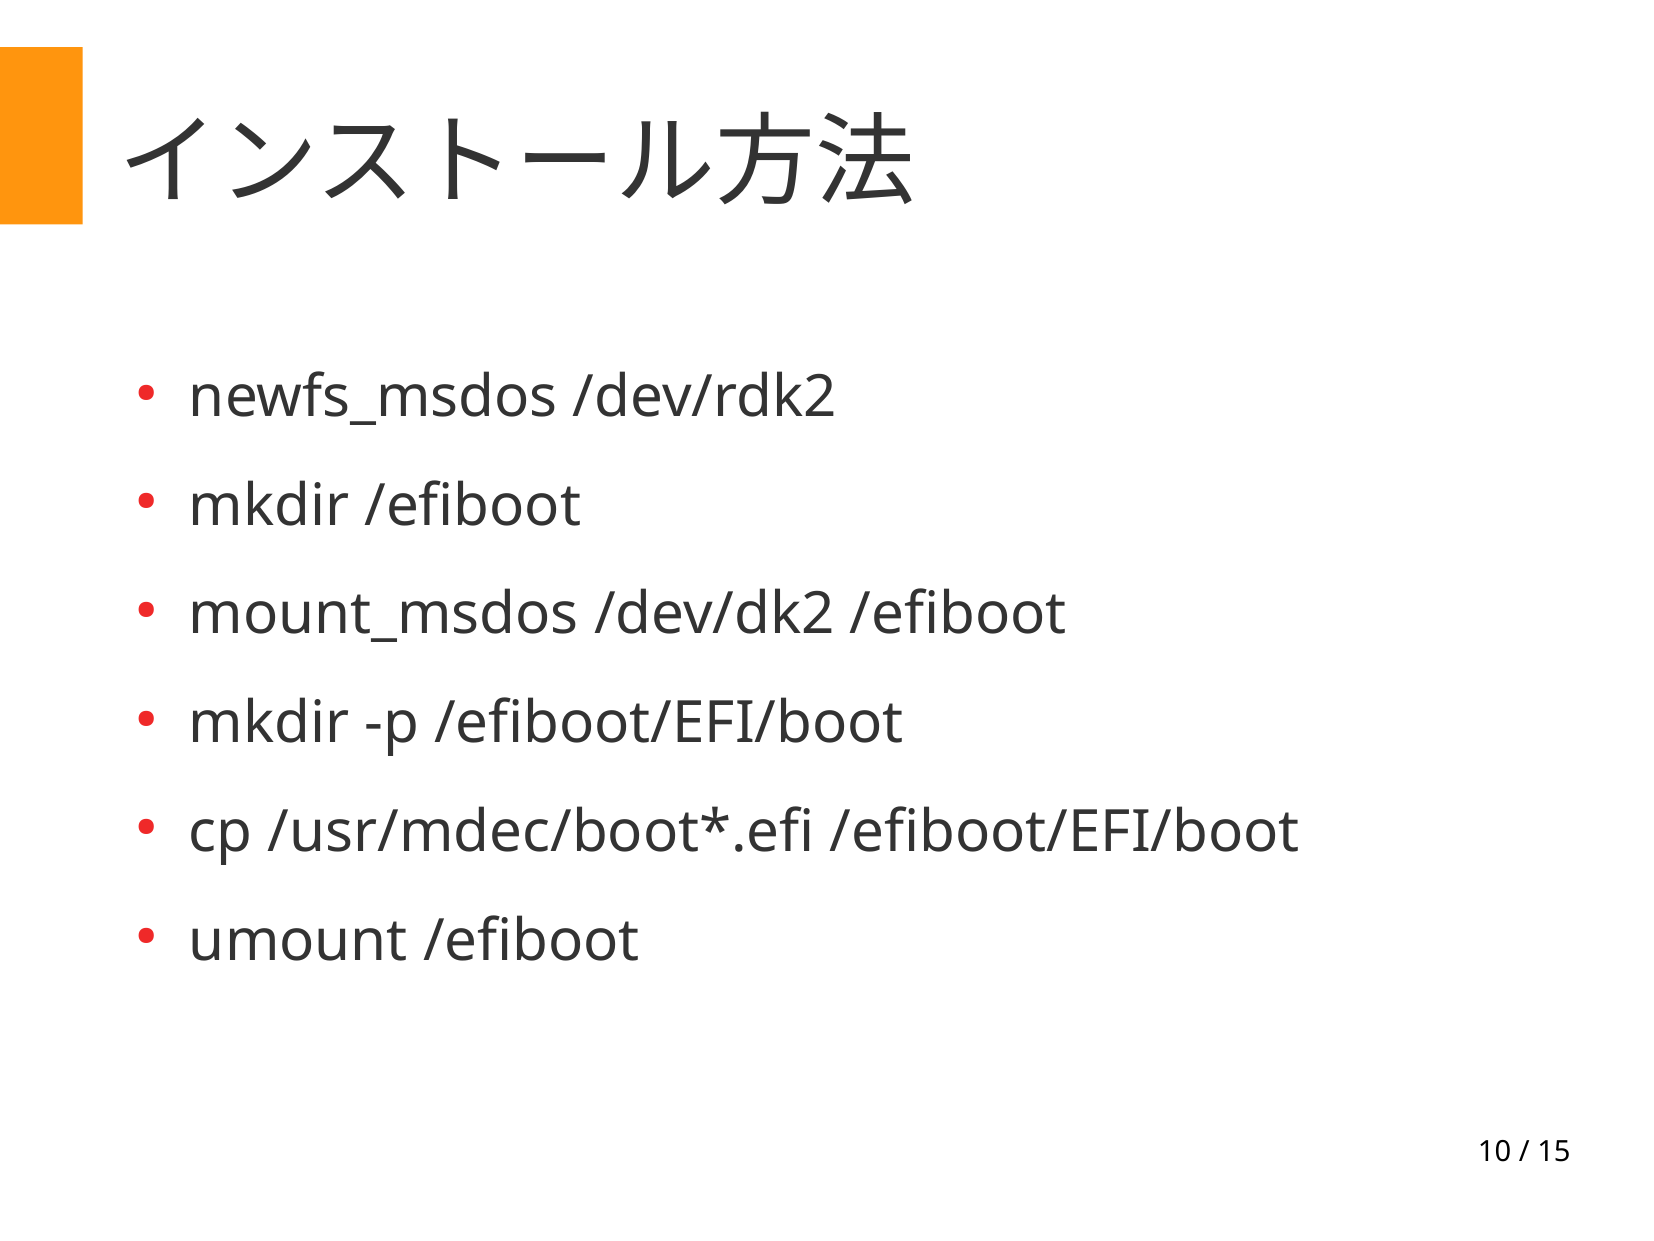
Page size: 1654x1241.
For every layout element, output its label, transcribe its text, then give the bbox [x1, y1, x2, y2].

title インストール方法 [118, 49, 1571, 257]
list newfs_msdos /dev/rdk2 mkdir /efiboot mount_msdos /dev/dk2 /efiboot mkdir -p /efiboot/EFI/boot cp /usr/mdec/boot*.efi /efiboot/EFI/boot umount /efiboot [118, 354, 1536, 1074]
